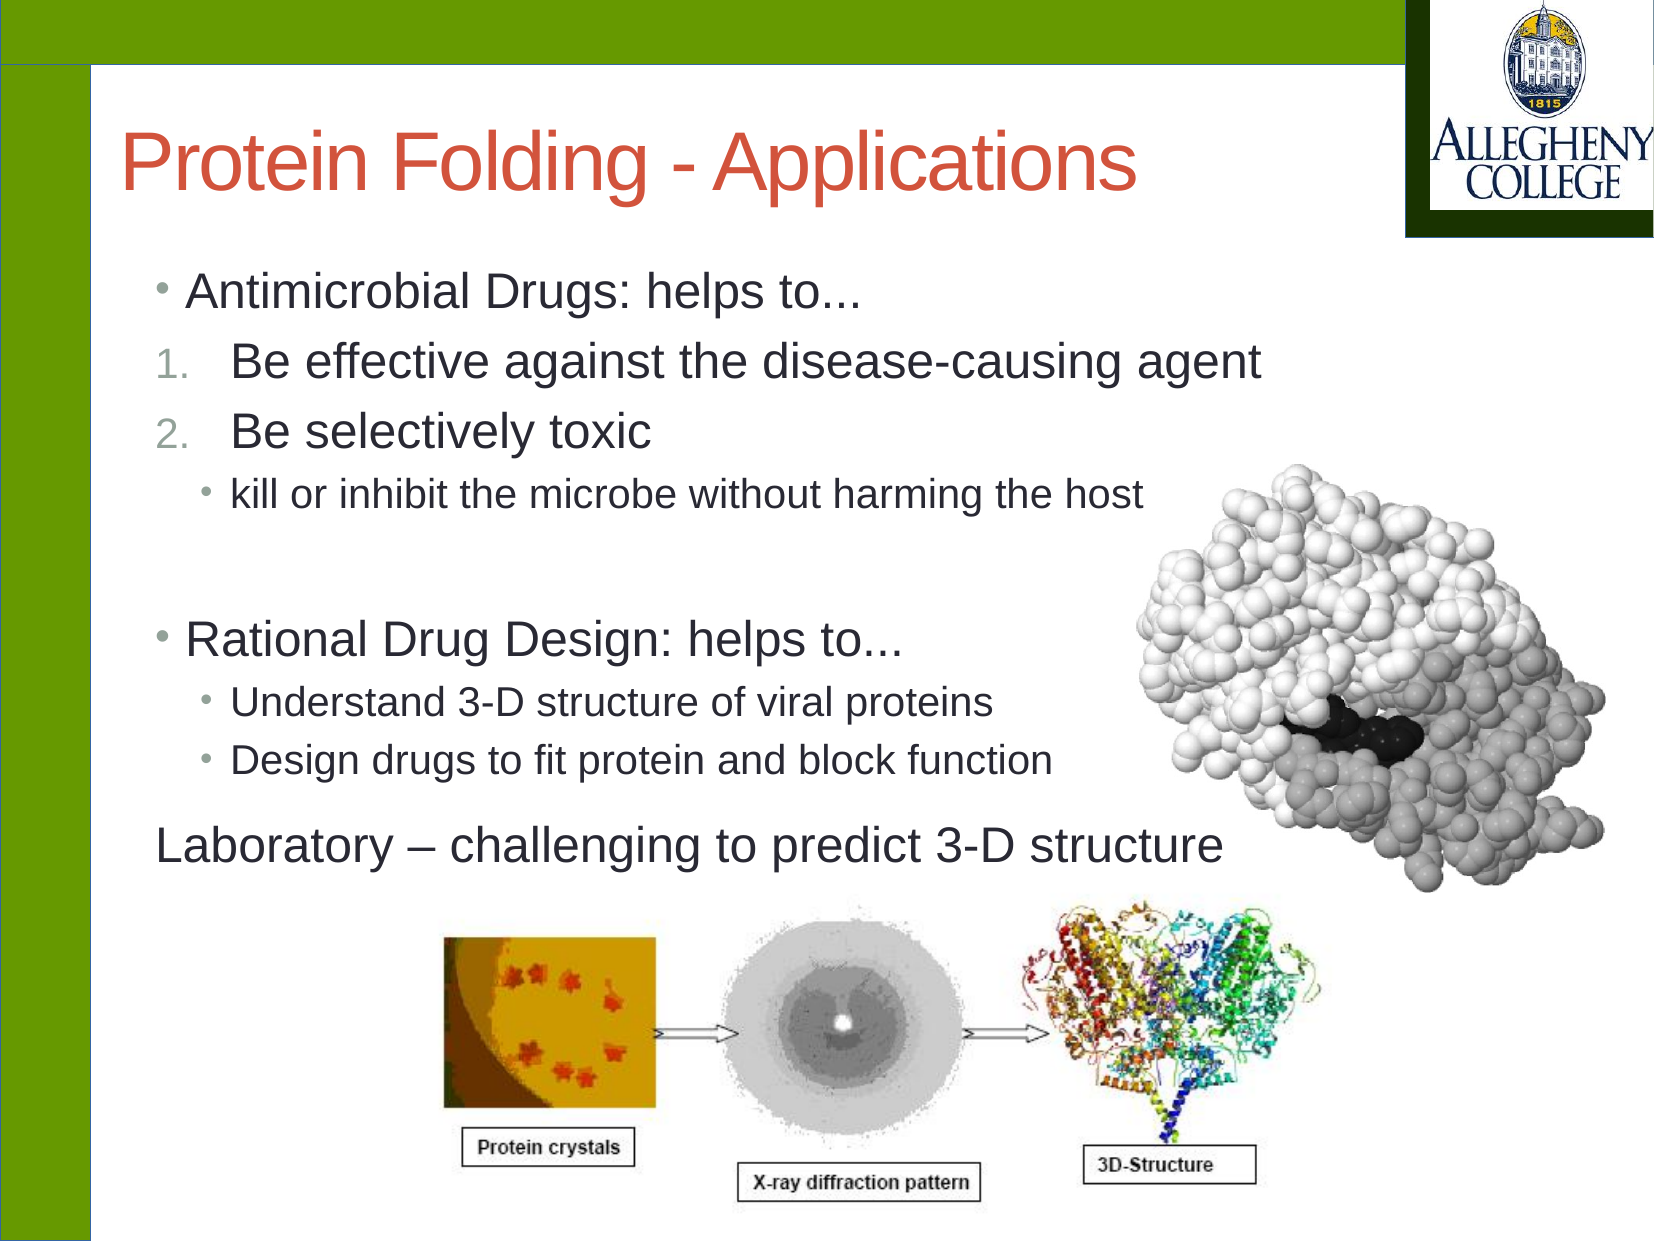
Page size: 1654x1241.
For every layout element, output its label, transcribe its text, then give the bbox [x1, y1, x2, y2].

picture [414, 961, 1351, 1223]
text_box [1455, 210, 1654, 238]
text_box [0, 0, 1430, 1241]
picture [1430, 0, 1654, 210]
list Antimicrobial Drugs: helps to... Be effective against the disease-causing agent Be selectively toxic kill or inhibit the microbe without harming the host Rational Drug Design: helps to... Understand 3-D structure of viral proteins Design drugs to fit protein and block function Laboratory – challenging to predict 3-D structure [140, 250, 1561, 961]
title Protein Folding - Applications [104, 75, 1455, 239]
picture [1561, 464, 1606, 893]
